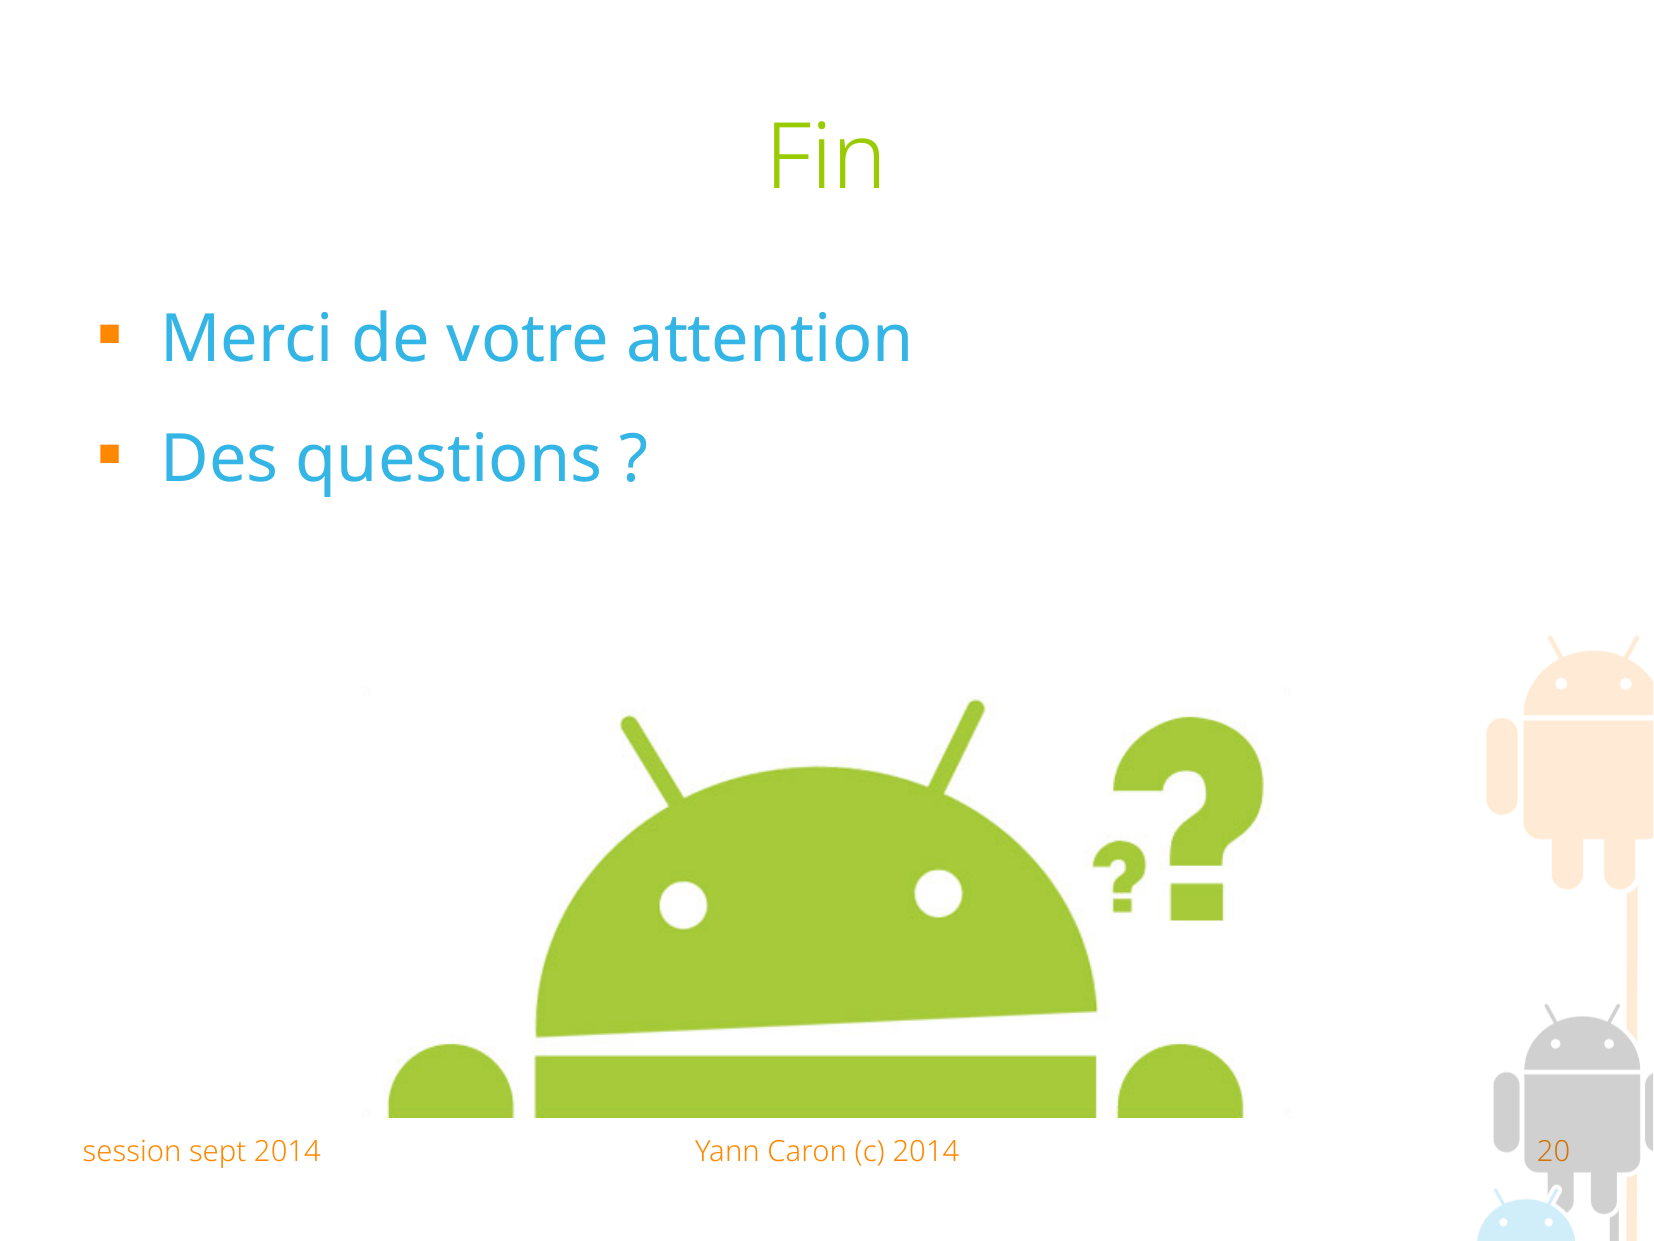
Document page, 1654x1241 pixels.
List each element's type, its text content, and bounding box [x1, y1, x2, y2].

title Fin [82, 49, 1571, 257]
picture [240, 423, 1654, 1241]
list Merci de votre attention Des questions ? [82, 290, 1571, 1010]
